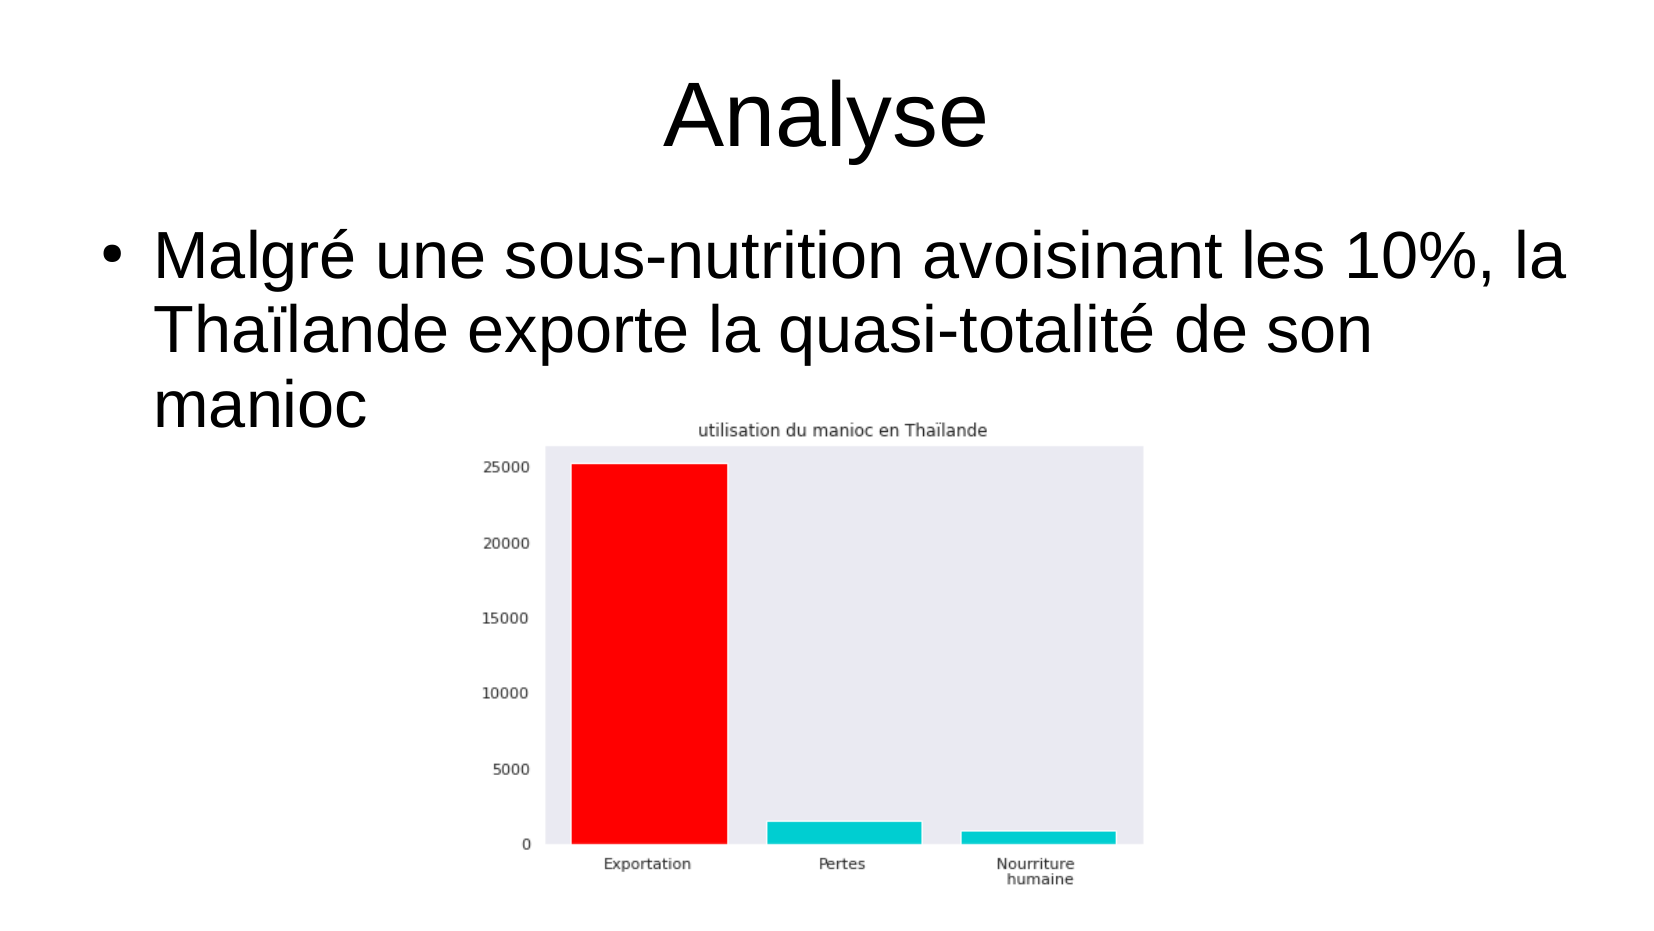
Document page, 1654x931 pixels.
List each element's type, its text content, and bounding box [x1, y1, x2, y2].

title Analyse [82, 37, 1571, 193]
picture [472, 413, 1152, 898]
list Malgré une sous-nutrition avoisinant les 10%, la Thaïlande exporte la quasi-totalité de son manioc [82, 217, 1571, 475]
